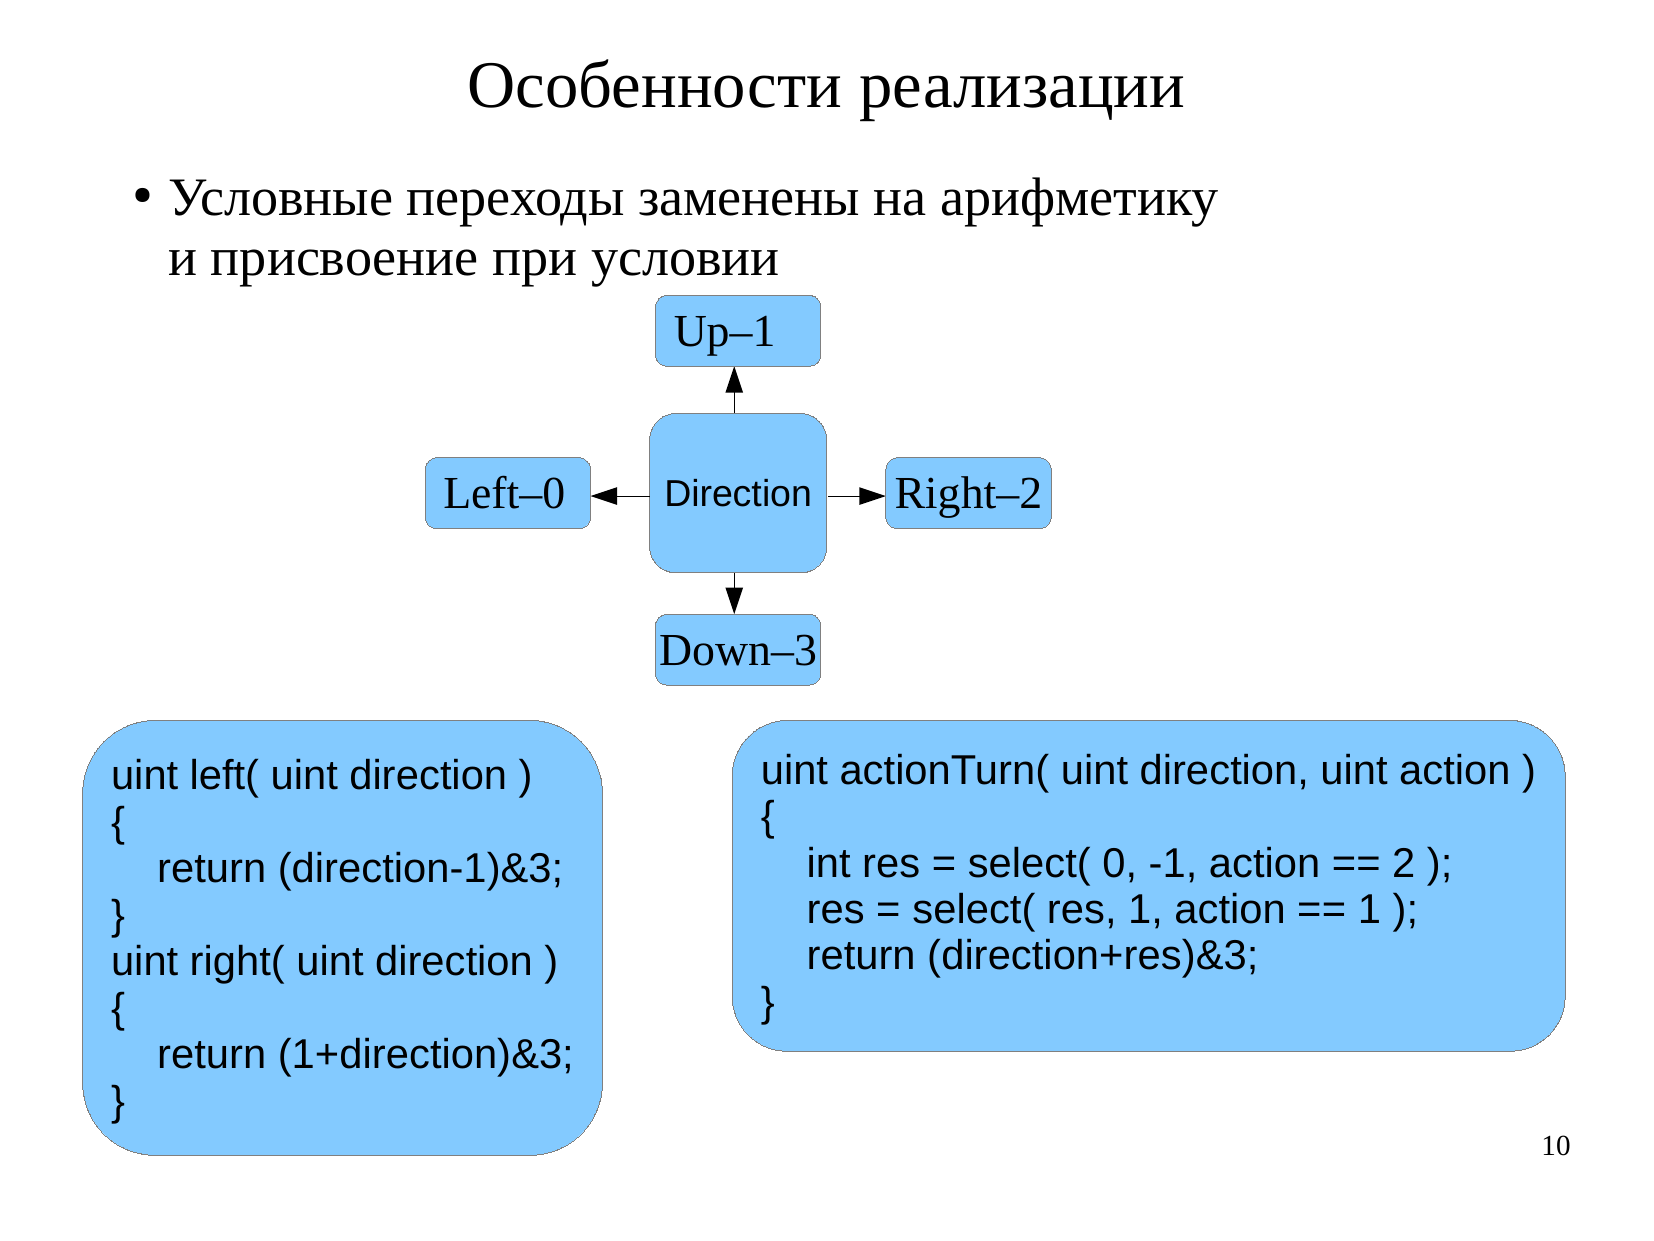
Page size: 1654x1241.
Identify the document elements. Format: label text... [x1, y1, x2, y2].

text_box Down–3 [655, 614, 821, 686]
text_box Direction [649, 413, 827, 573]
text_box uint actionTurn( uint direction, uint action ) { int res = select( 0, -1, action == 2 ); res = select( res, 1, action == 1 ); return (direction+res)&3; } [732, 720, 1566, 1052]
text_box [540, 720, 749, 1036]
text_box [70, 720, 146, 1036]
text_box Условные переходы заменены на арифметику и присвоение при условии [118, 159, 1250, 297]
text_box uint left( uint direction ) { return (direction-1)&3; } uint right( uint direction ) { return (1+direction)&3; } [82, 720, 603, 1156]
text_box Up–1 [655, 295, 821, 367]
text_box Right–2 [885, 457, 1052, 529]
text_box Left–0 [425, 457, 591, 529]
text_box Особенности реализации [452, 41, 1202, 130]
